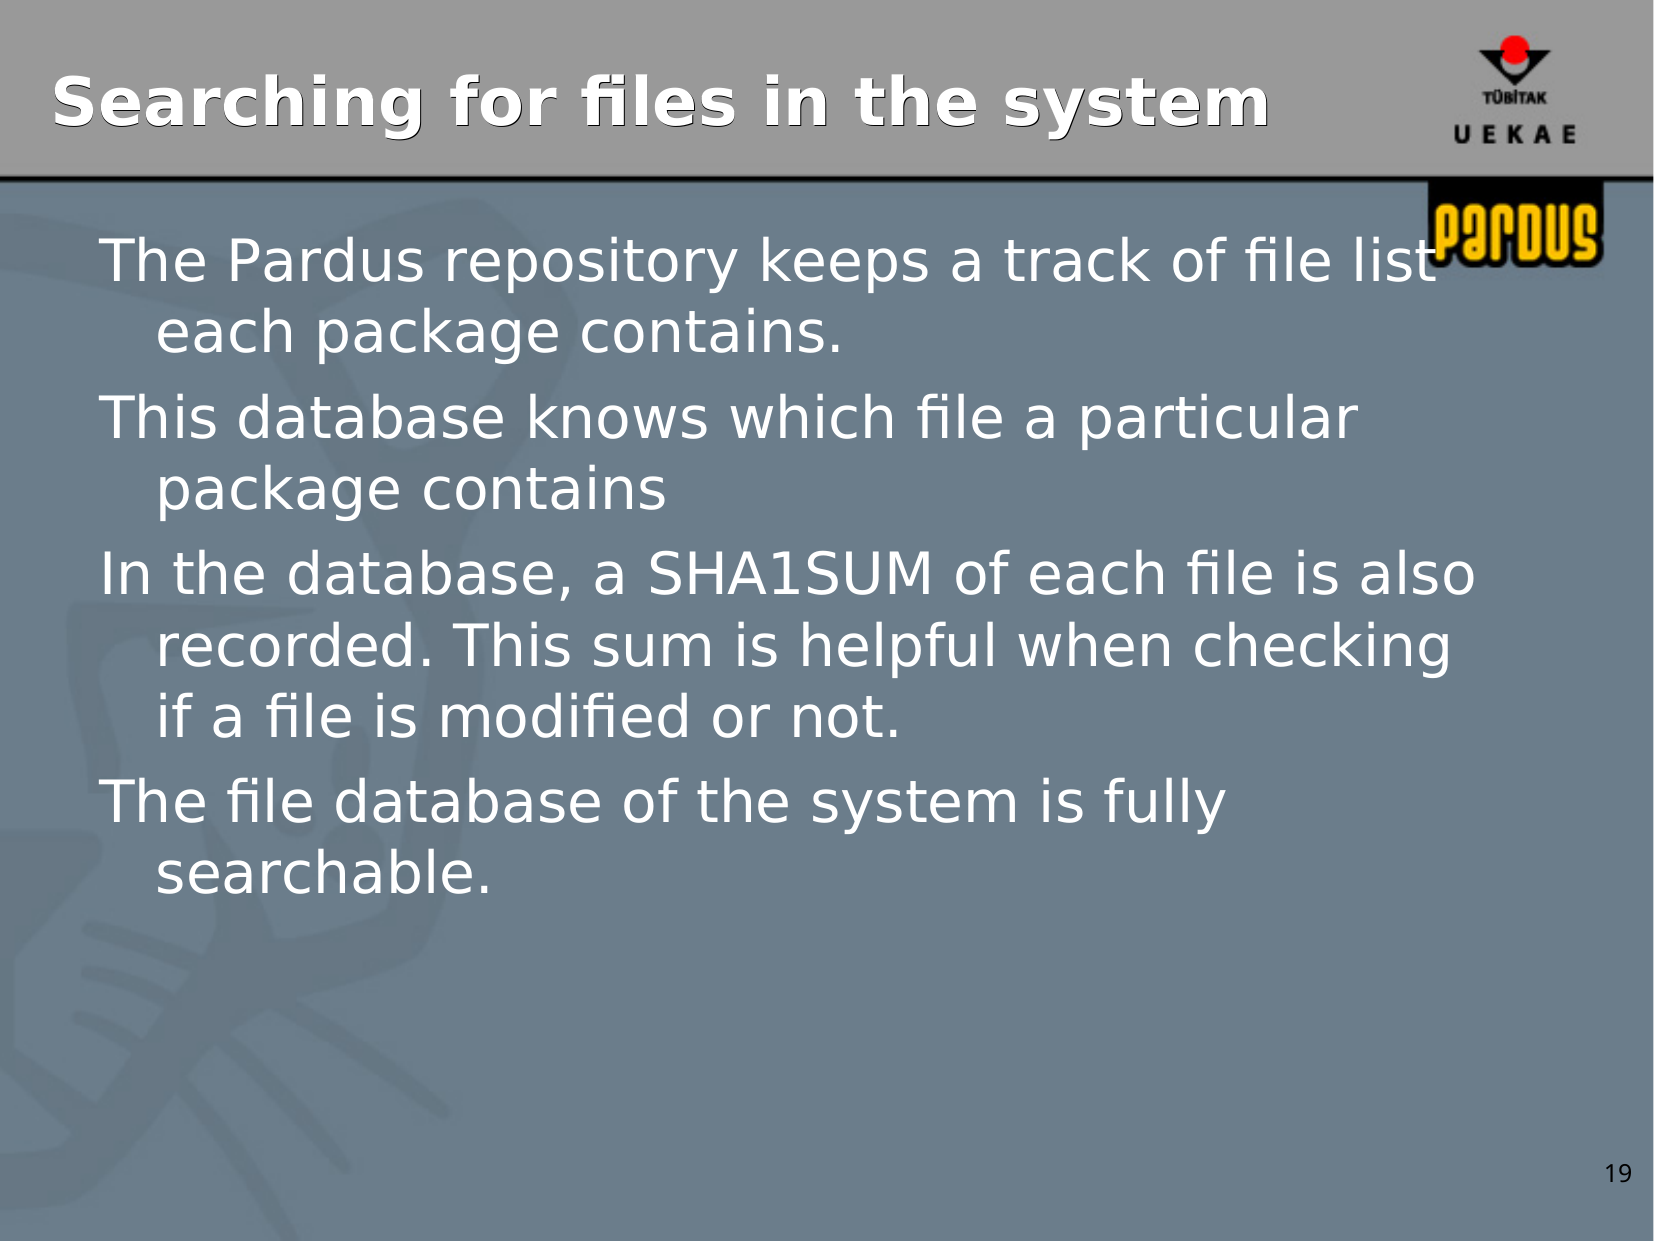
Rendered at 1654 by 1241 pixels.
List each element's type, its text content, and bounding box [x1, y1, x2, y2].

list The Pardus repository keeps a track of file list each package contains. This database knows which file a particular package contains In the database, a SHA1SUM of each file is also recorded. This sum is helpful when checking if a file is modified or not. The file database of the system is fully searchable. [84, 216, 1497, 912]
picture [0, 0, 1654, 1241]
title Searching for files in the system [35, 43, 1449, 158]
